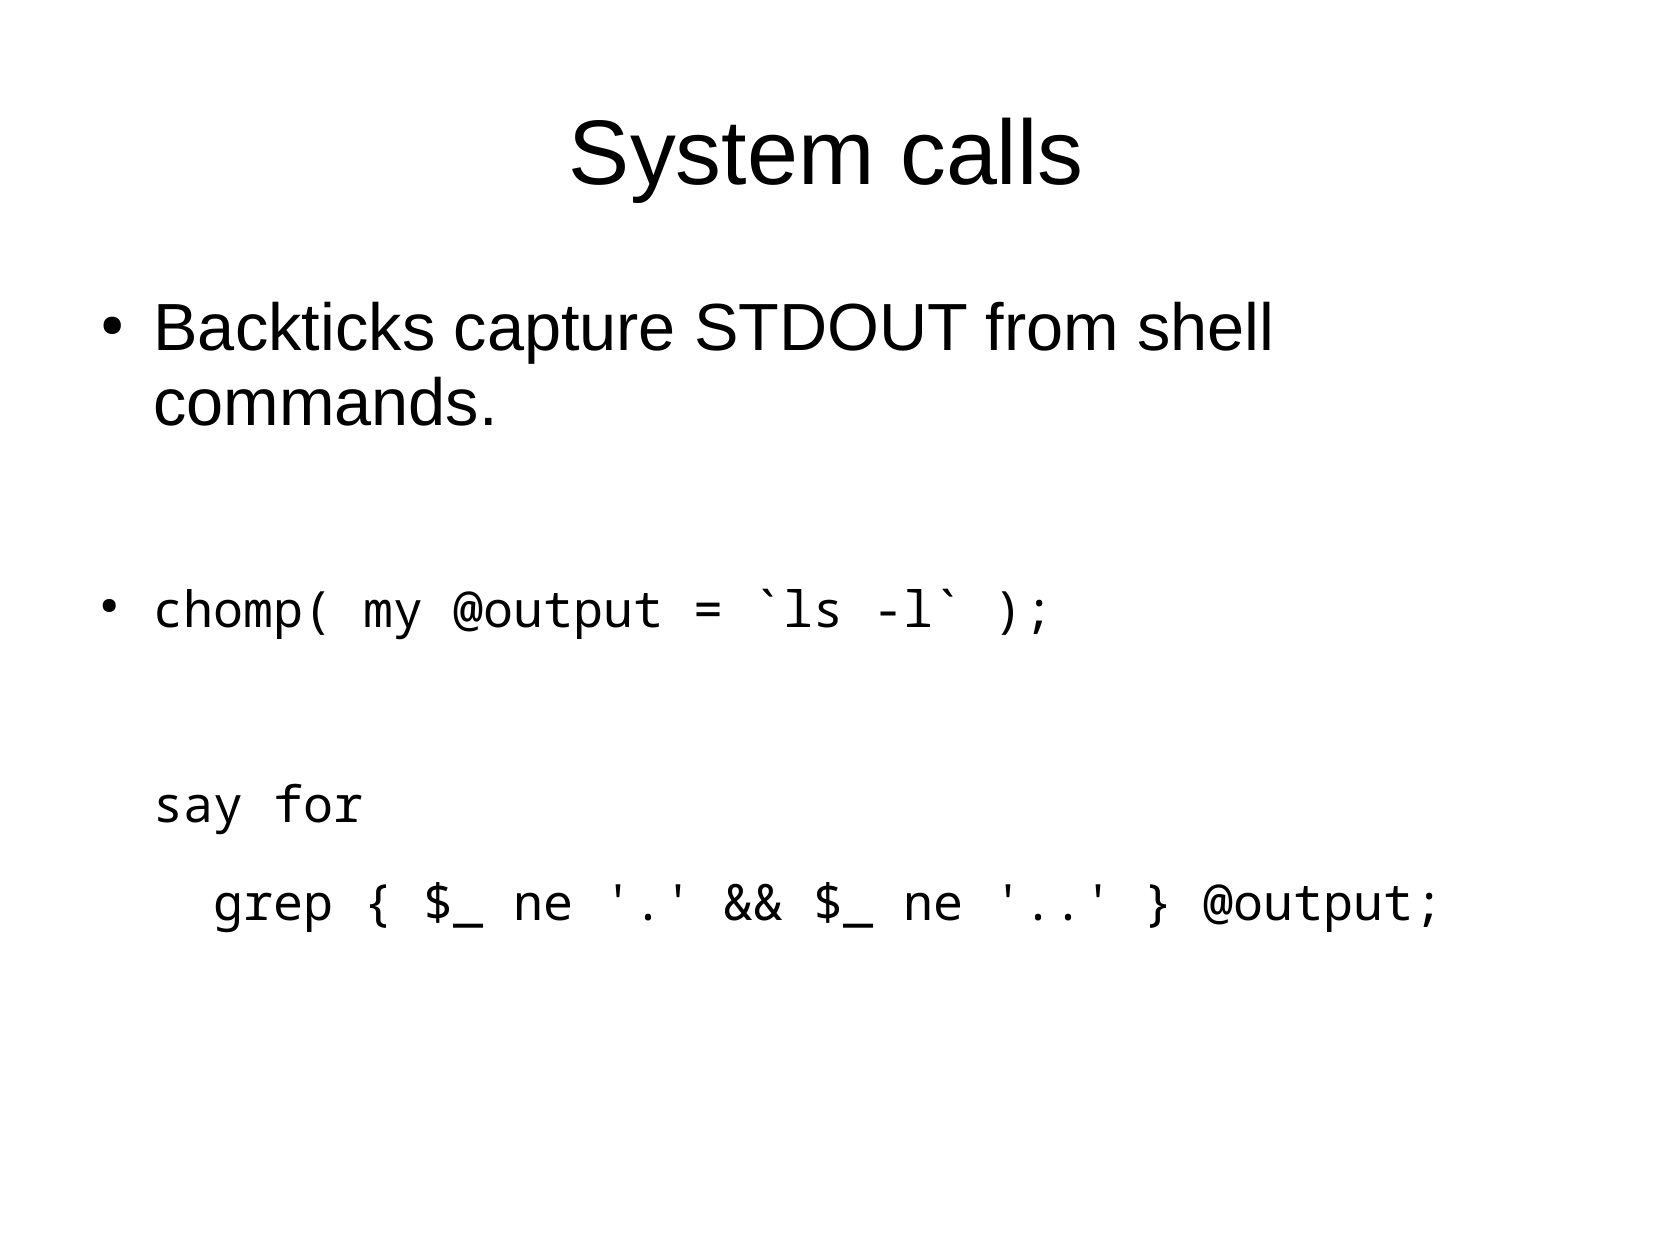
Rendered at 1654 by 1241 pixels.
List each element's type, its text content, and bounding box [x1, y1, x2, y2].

list Backticks capture STDOUT from shell commands. chomp( my @output = `ls -l` ); say for grep { $_ ne '.' && $_ ne '..' } @output; [82, 290, 1571, 1010]
title System calls [82, 49, 1571, 257]
